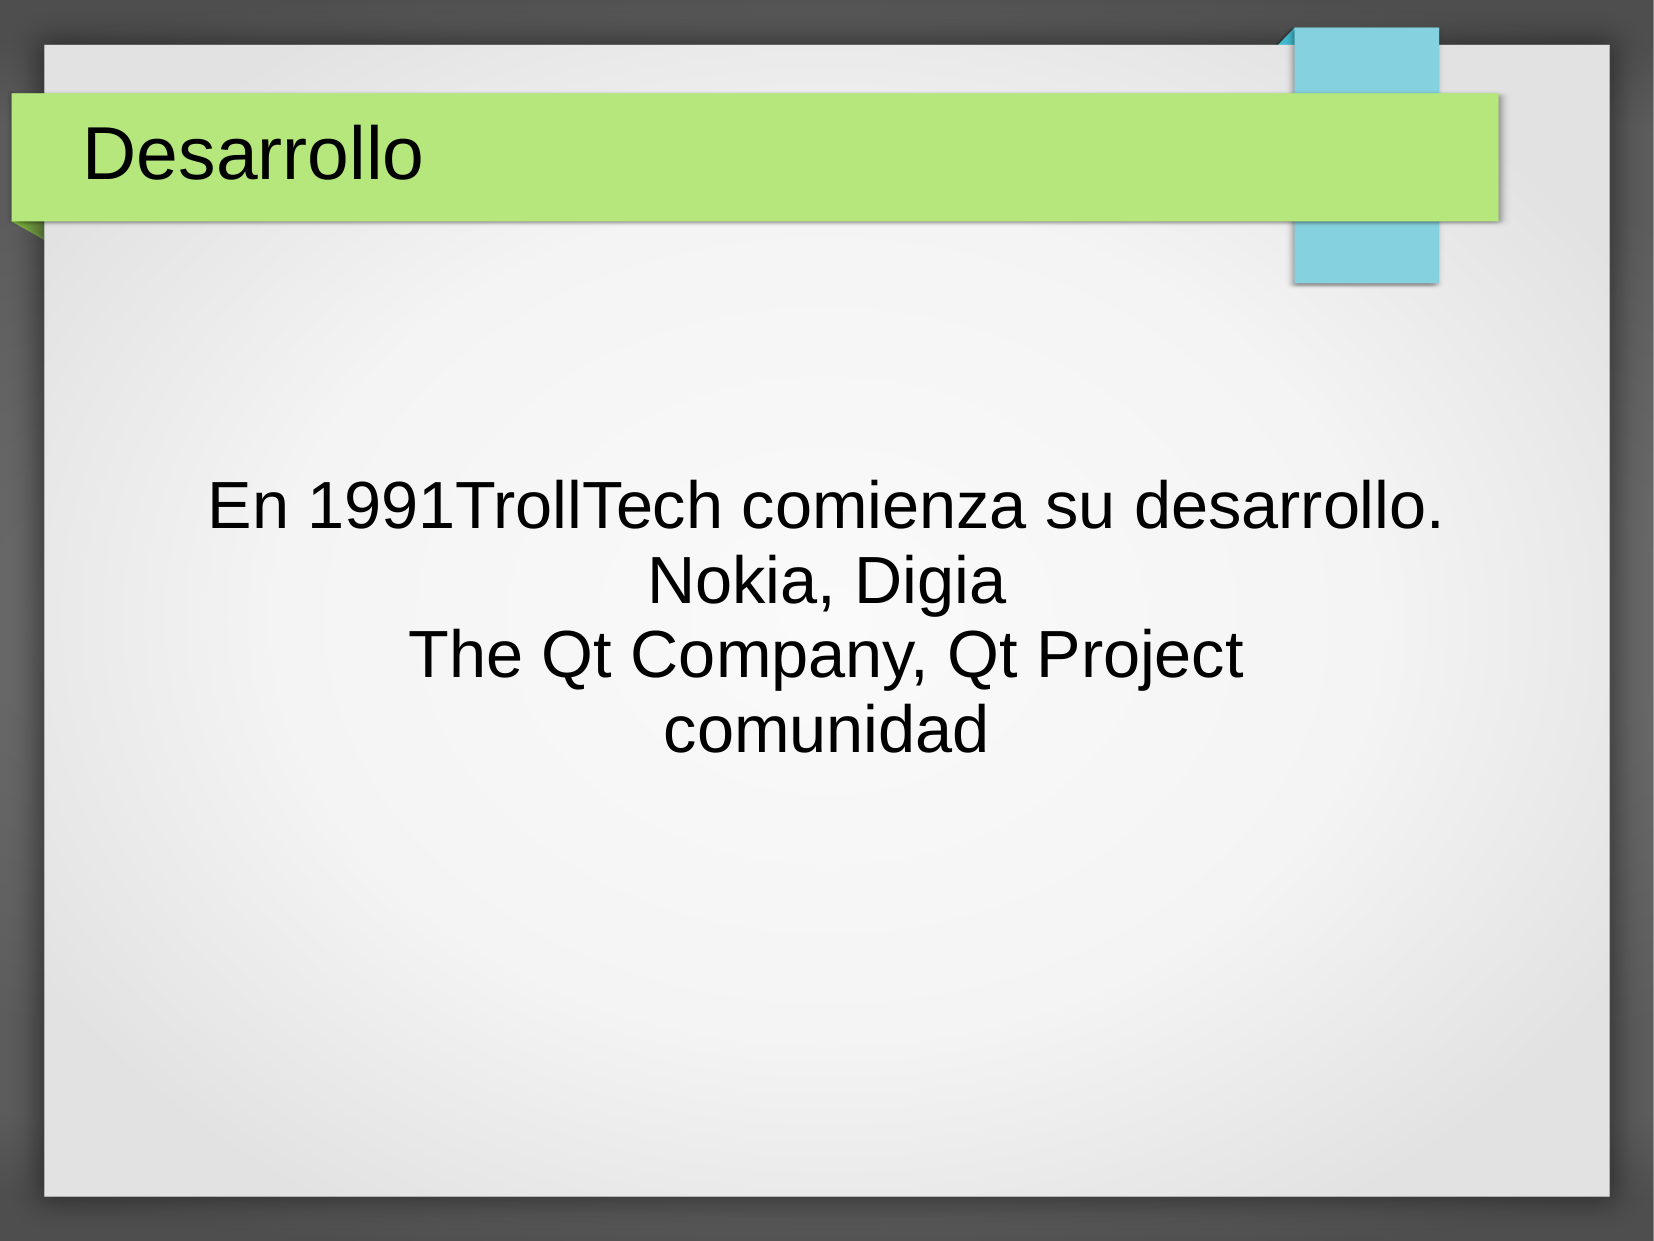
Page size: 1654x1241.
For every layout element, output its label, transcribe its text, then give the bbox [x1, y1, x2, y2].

title Desarrollo [82, 94, 1264, 213]
picture [0, 0, 1654, 1241]
subtitle En 1991TrollTech comienza su desarrollo. Nokia, Digia The Qt Company, Qt Project comunidad [82, 295, 1571, 1015]
